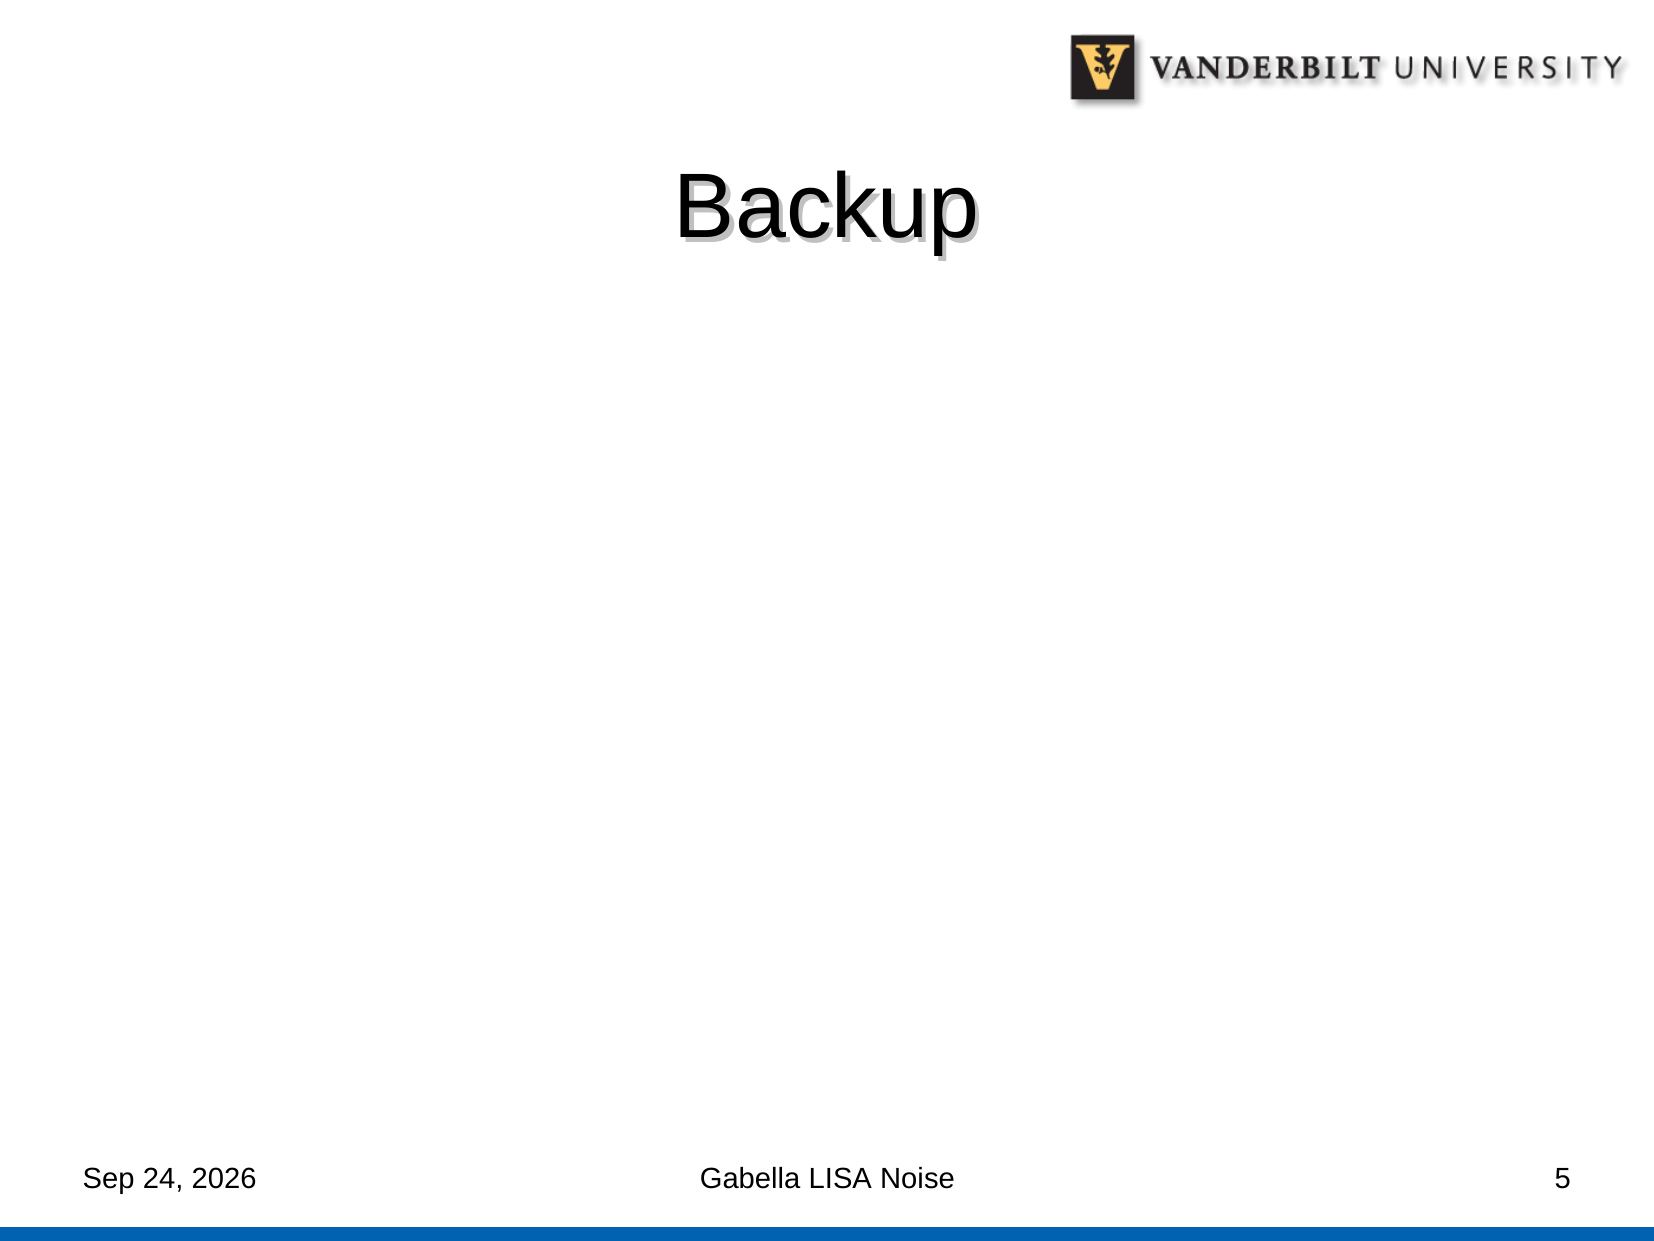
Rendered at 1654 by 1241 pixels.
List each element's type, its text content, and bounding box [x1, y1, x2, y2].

title Backup [121, 110, 1533, 303]
picture [1067, 31, 1637, 115]
